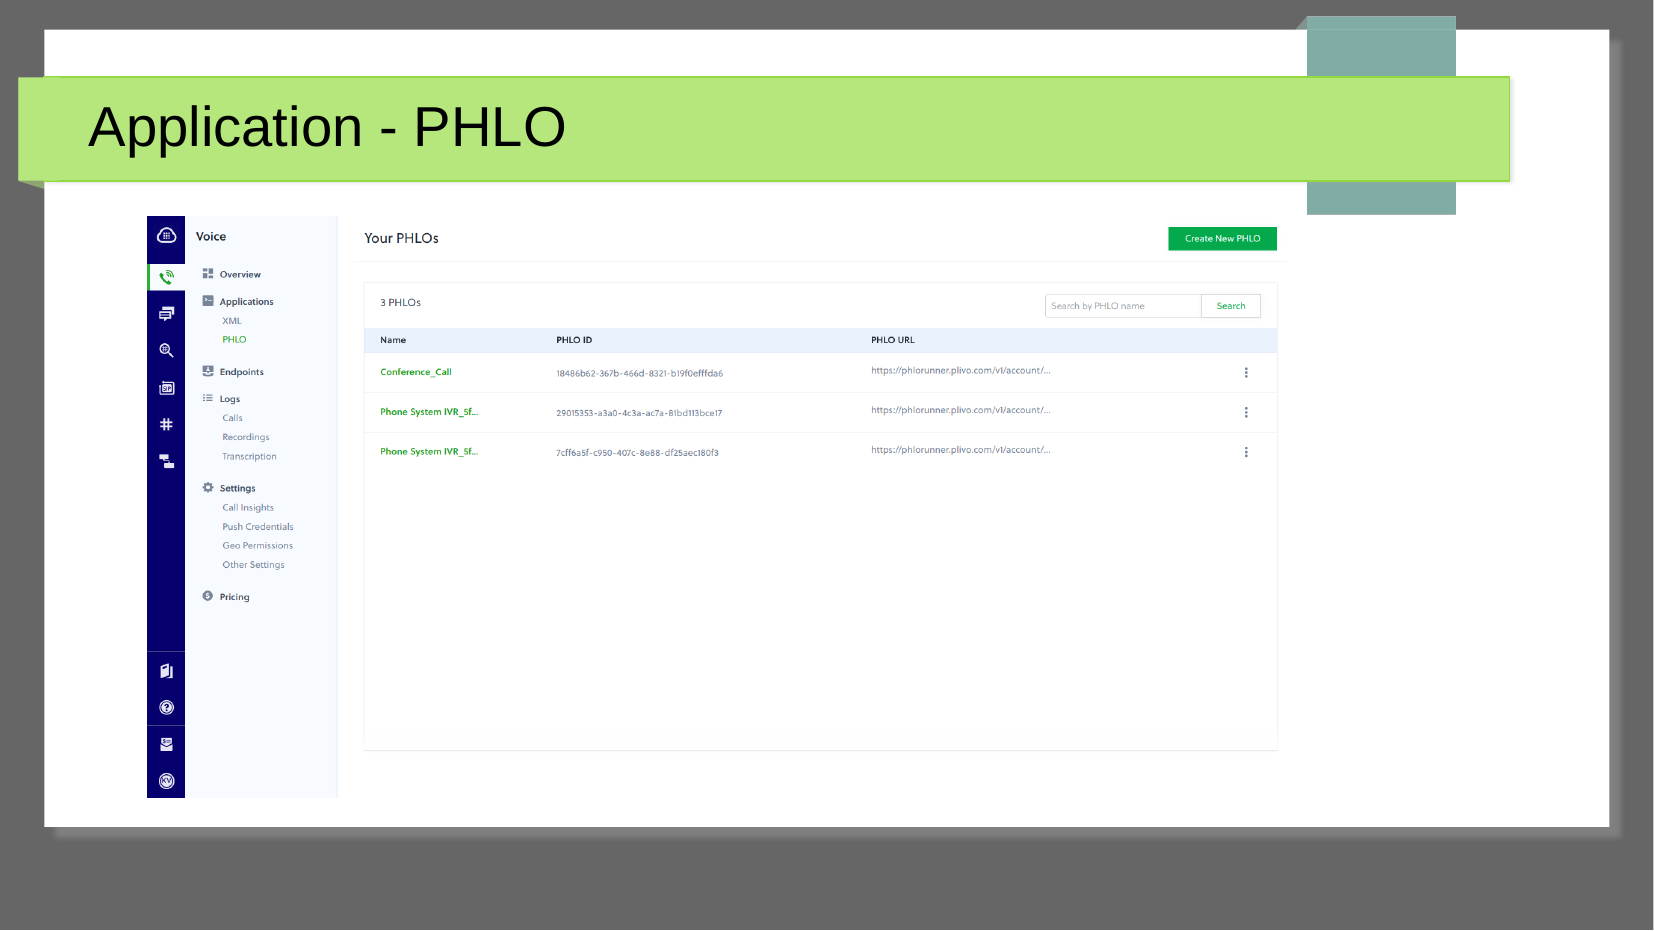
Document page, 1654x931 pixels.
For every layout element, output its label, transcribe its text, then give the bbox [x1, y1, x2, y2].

title Application - PHLO [88, 32, 1506, 222]
picture [147, 216, 1300, 798]
